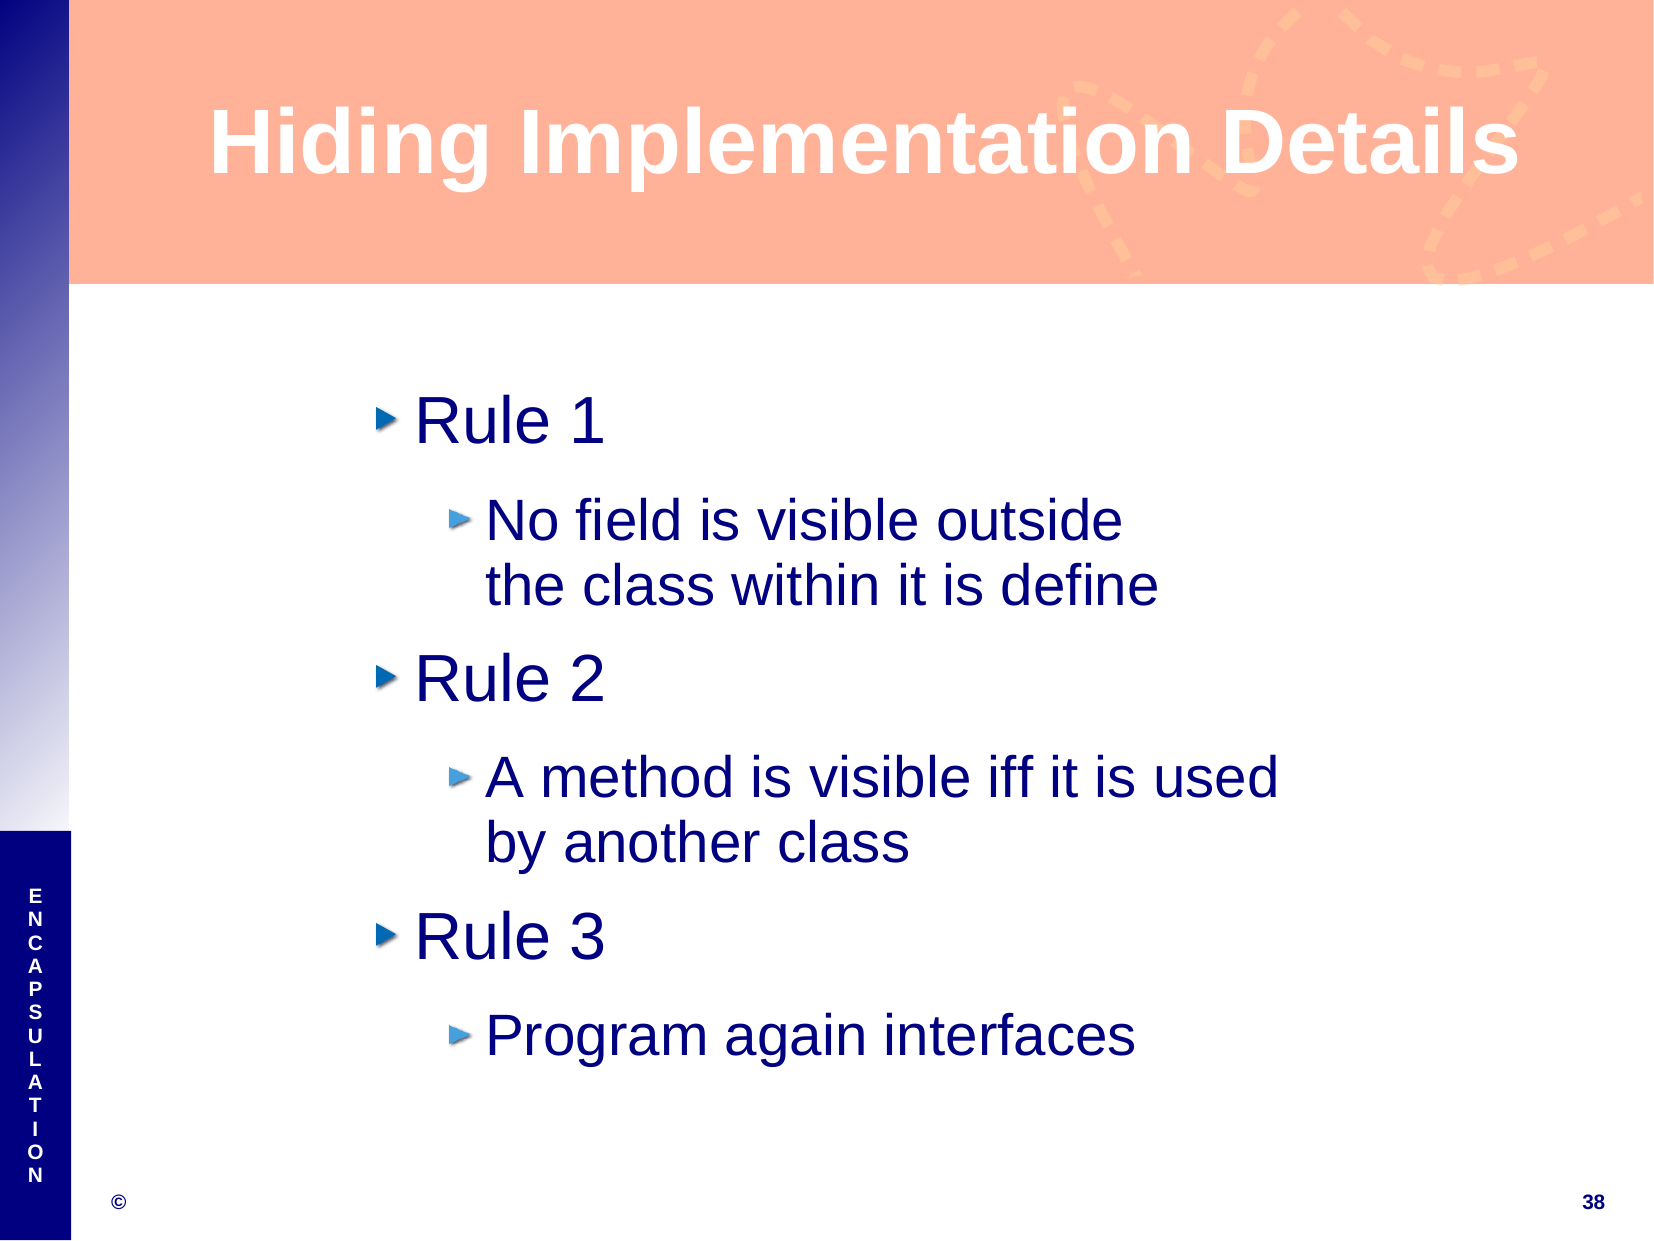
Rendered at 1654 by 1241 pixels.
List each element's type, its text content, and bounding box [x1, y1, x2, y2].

text_box E N C A P S U L A T I O N [0, 830, 71, 1241]
list Rule 1 No field is visible outside the class within it is define Rule 2 A method is visible iff it is used by another class Rule 3 Program again interfaces [343, 383, 1306, 1069]
title Hiding Implementation Details [115, 37, 1617, 246]
